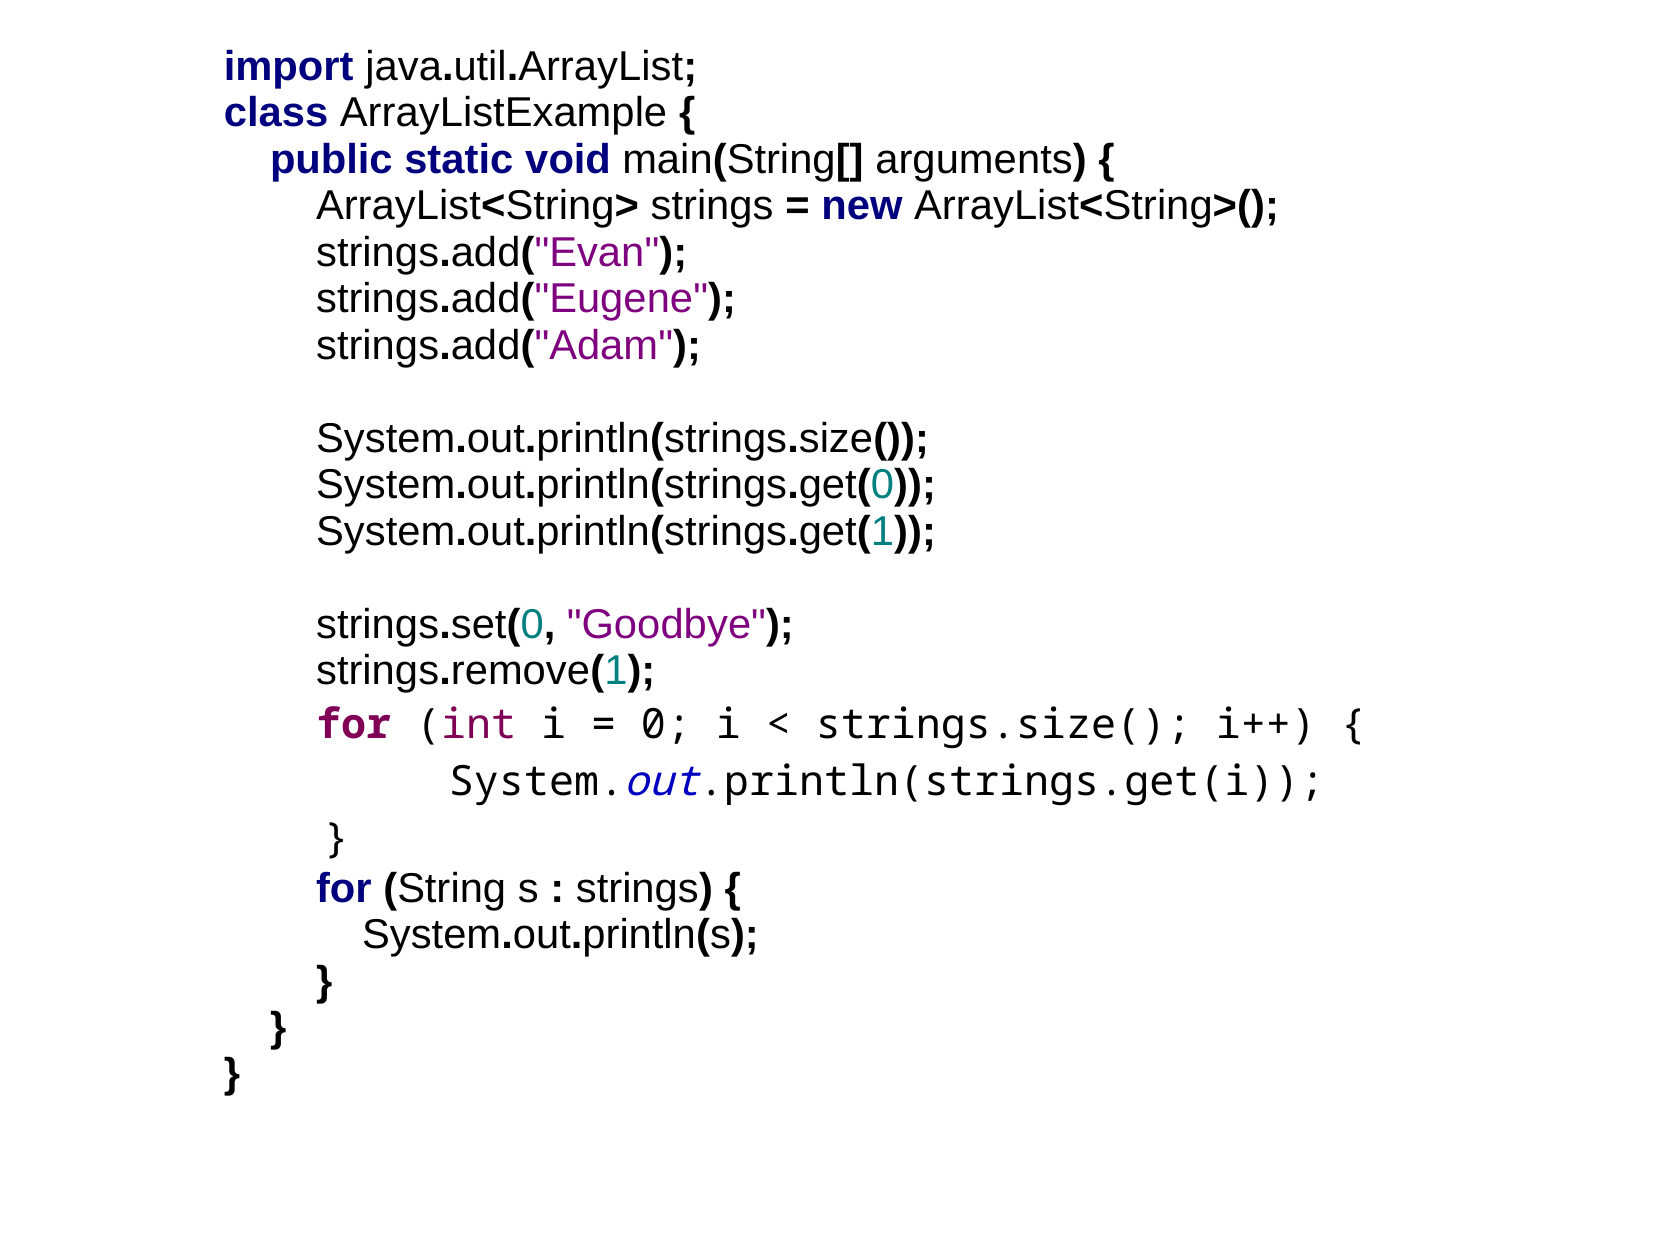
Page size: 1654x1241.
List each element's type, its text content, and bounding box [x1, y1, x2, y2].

text_box import java.util.ArrayList; class ArrayListExample { public static void main(String[] arguments) { ArrayList<String> strings = new ArrayList<String>(); strings.add("Evan"); strings.add("Eugene"); strings.add("Adam"); System.out.println(strings.size()); System.out.println(strings.get(0)); System.out.println(strings.get(1)); strings.set(0, "Goodbye"); strings.remove(1); for (int i = 0; i < strings.size(); i++) { System.out.println(strings.get(i)); } for (String s : strings) { System.out.println(s); } } } [209, 35, 1381, 1105]
